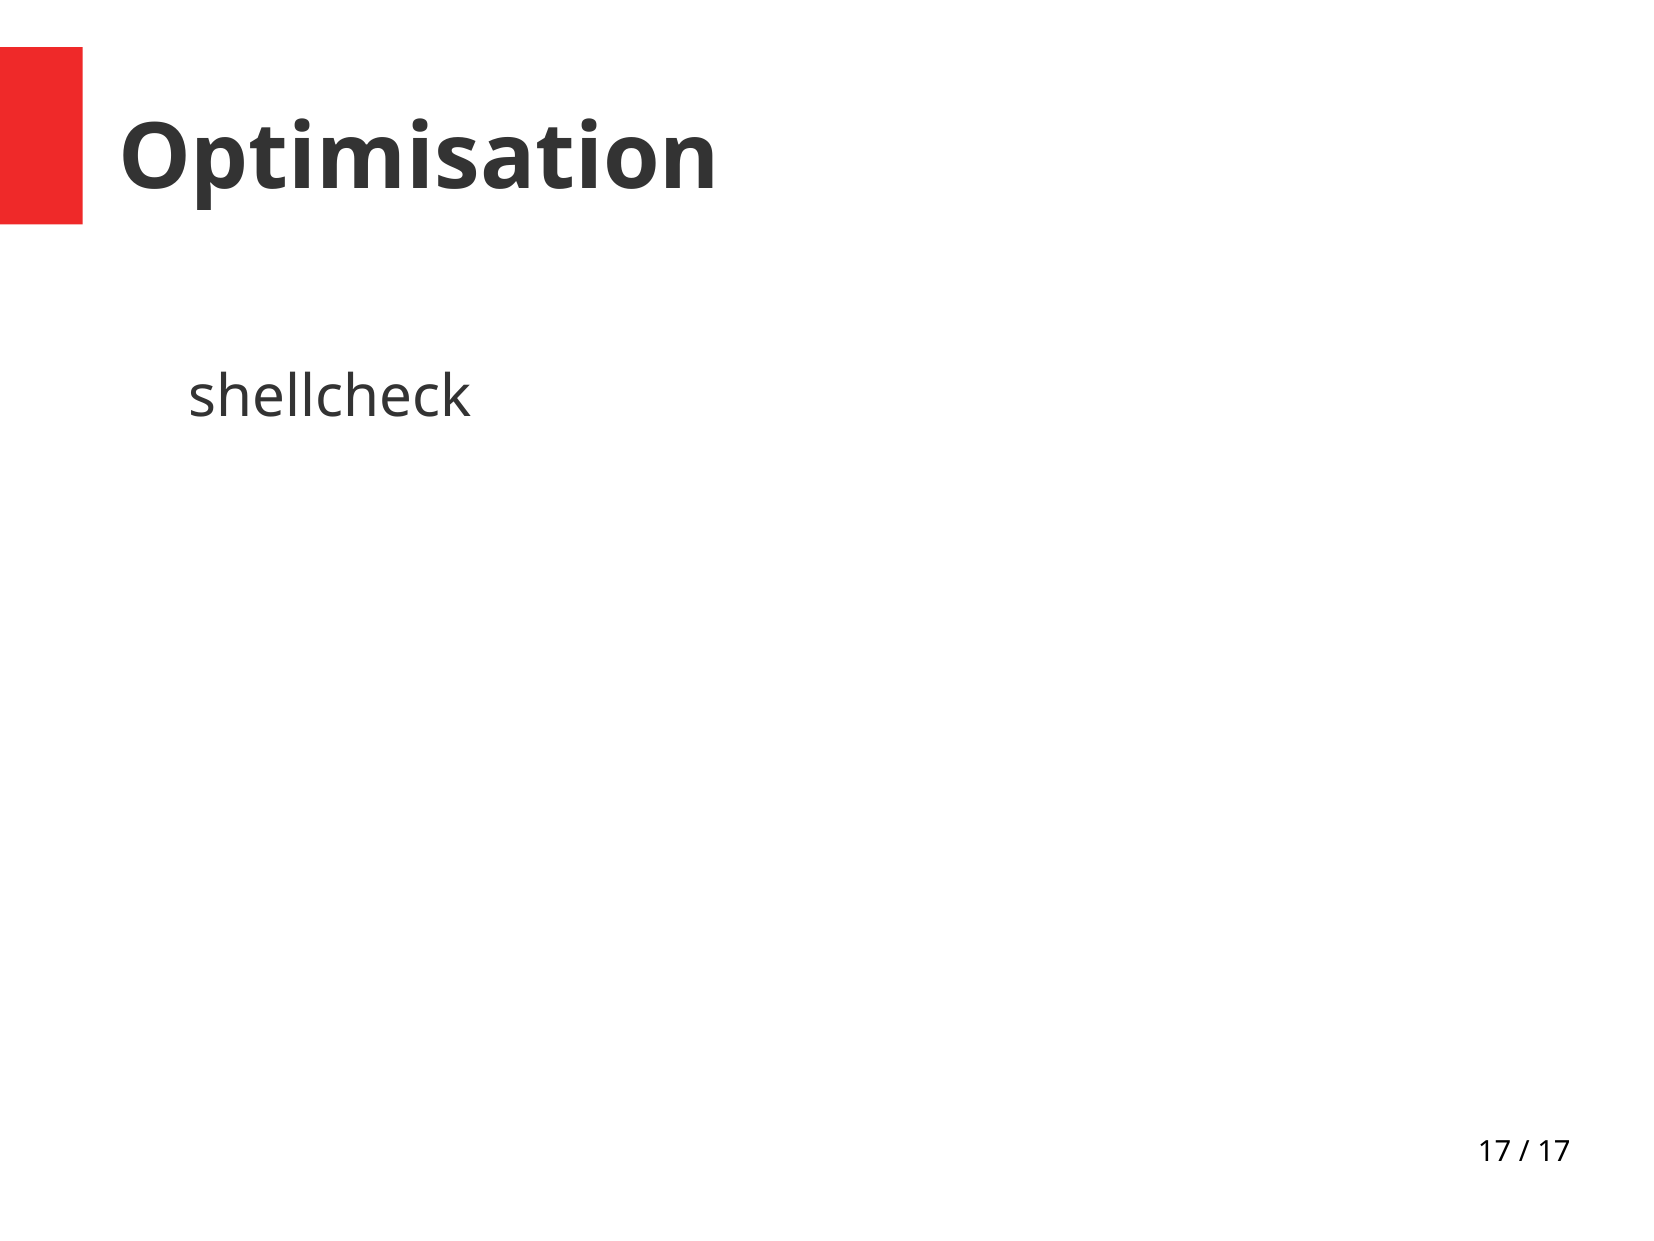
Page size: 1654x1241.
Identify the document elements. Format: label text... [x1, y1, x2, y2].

title Optimisation [118, 49, 1571, 257]
list shellcheck [118, 354, 1536, 1074]
